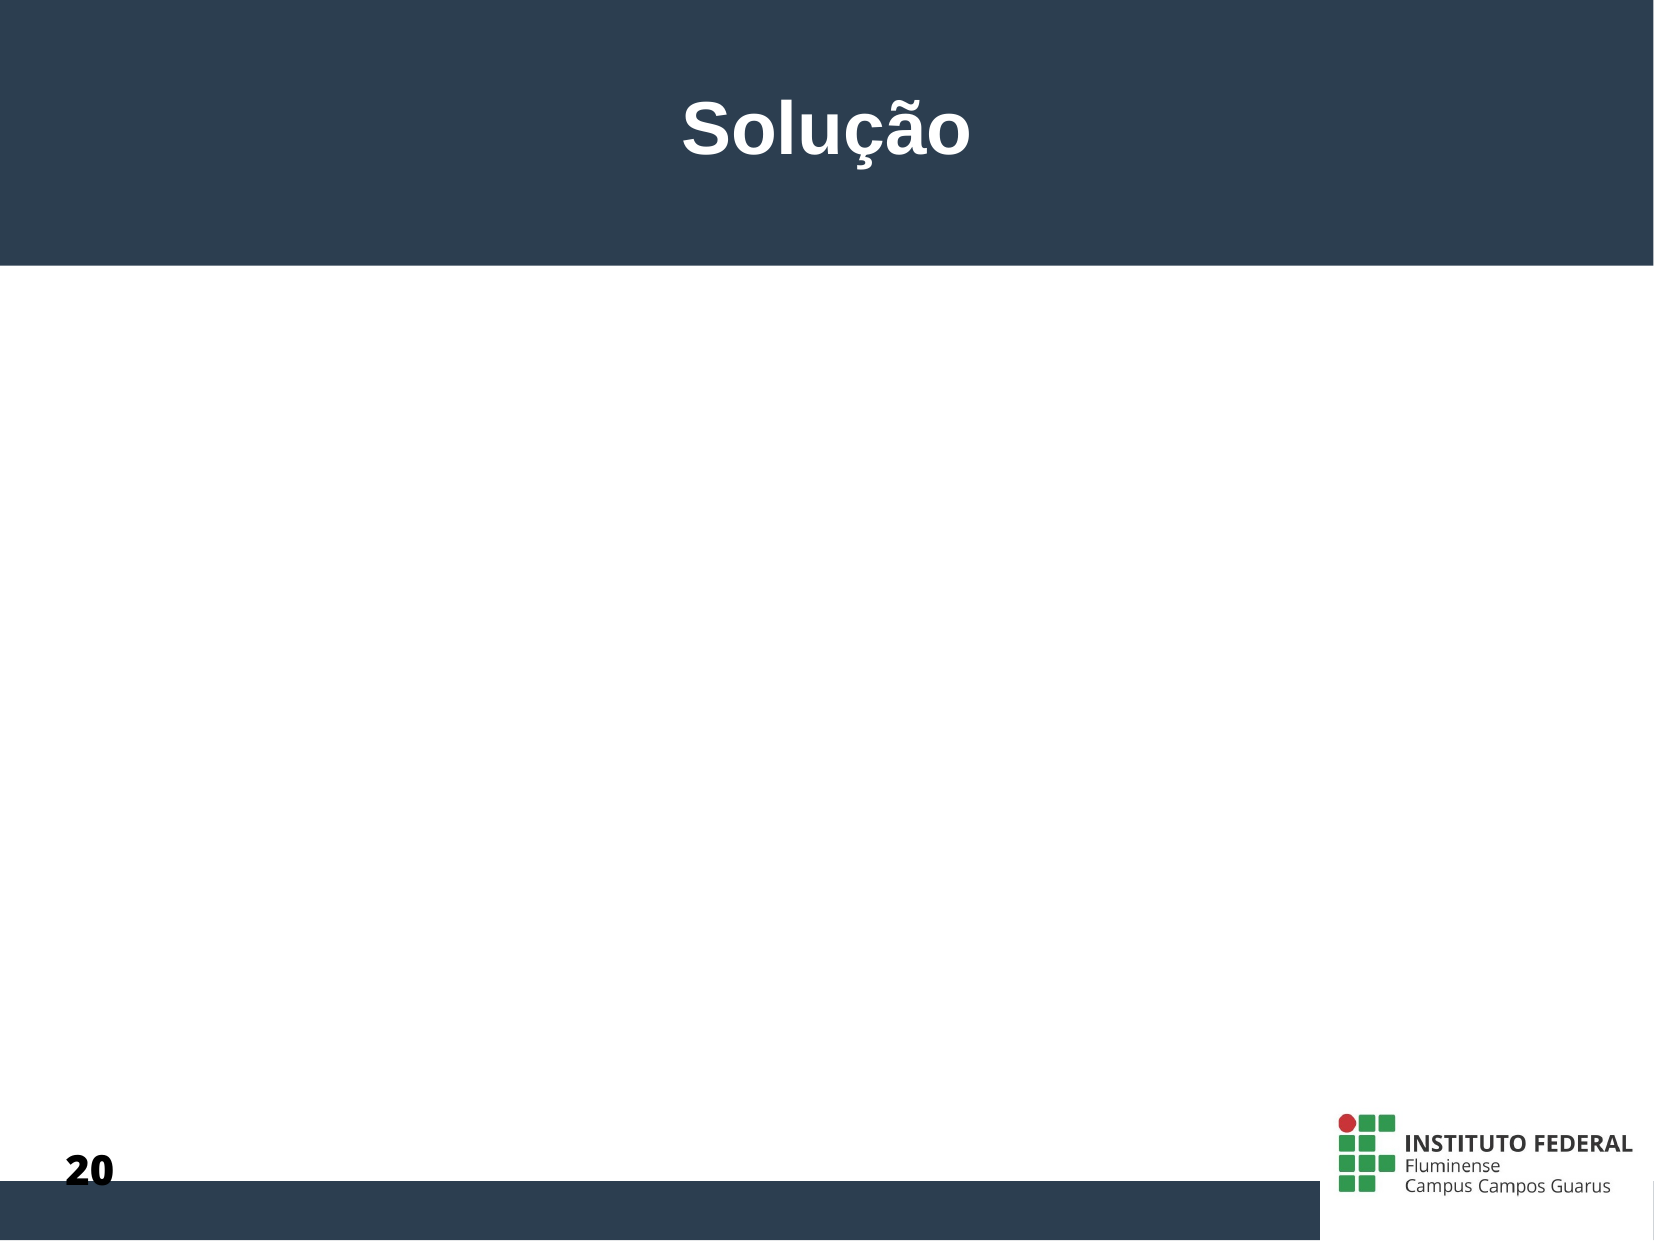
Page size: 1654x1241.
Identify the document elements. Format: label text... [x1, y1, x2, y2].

title Solução [59, 49, 1595, 207]
picture [1320, 1074, 1654, 1241]
